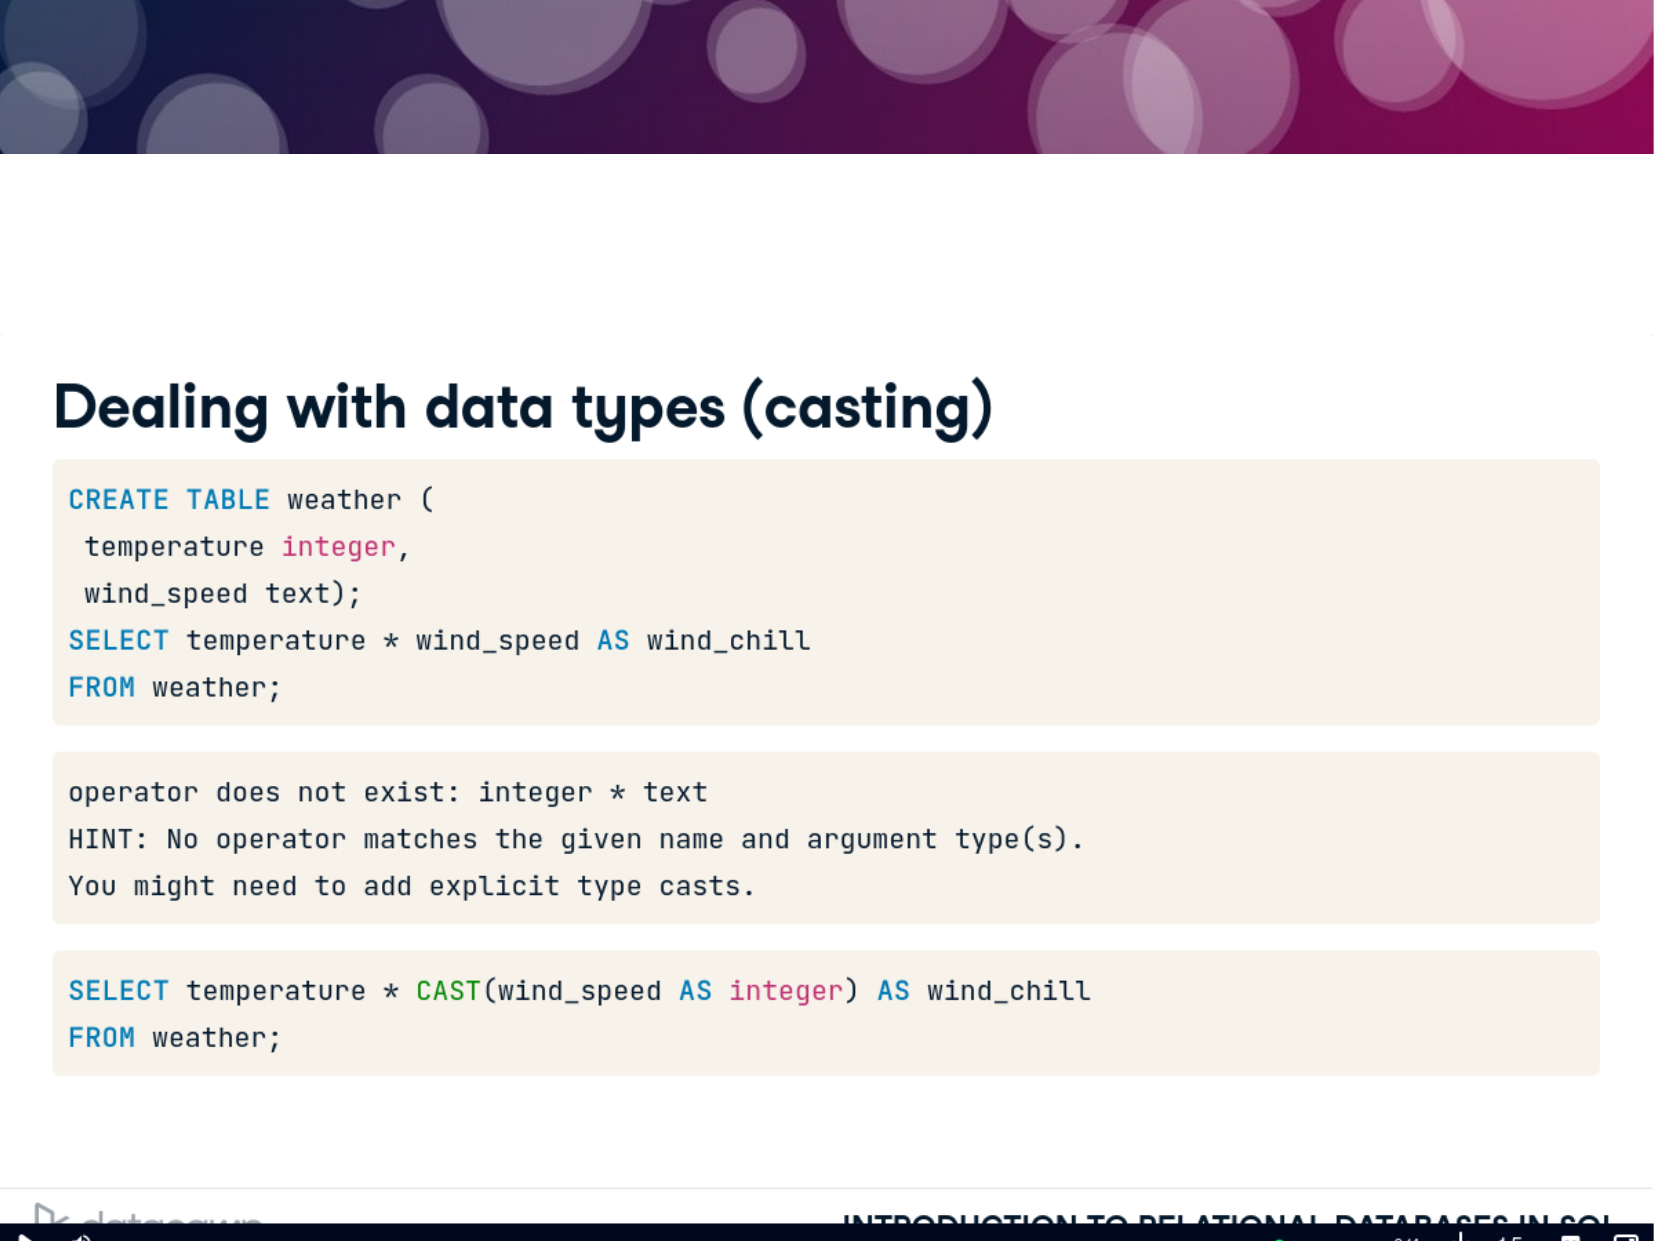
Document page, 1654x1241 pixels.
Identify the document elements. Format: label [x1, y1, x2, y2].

picture [0, 334, 1654, 1241]
